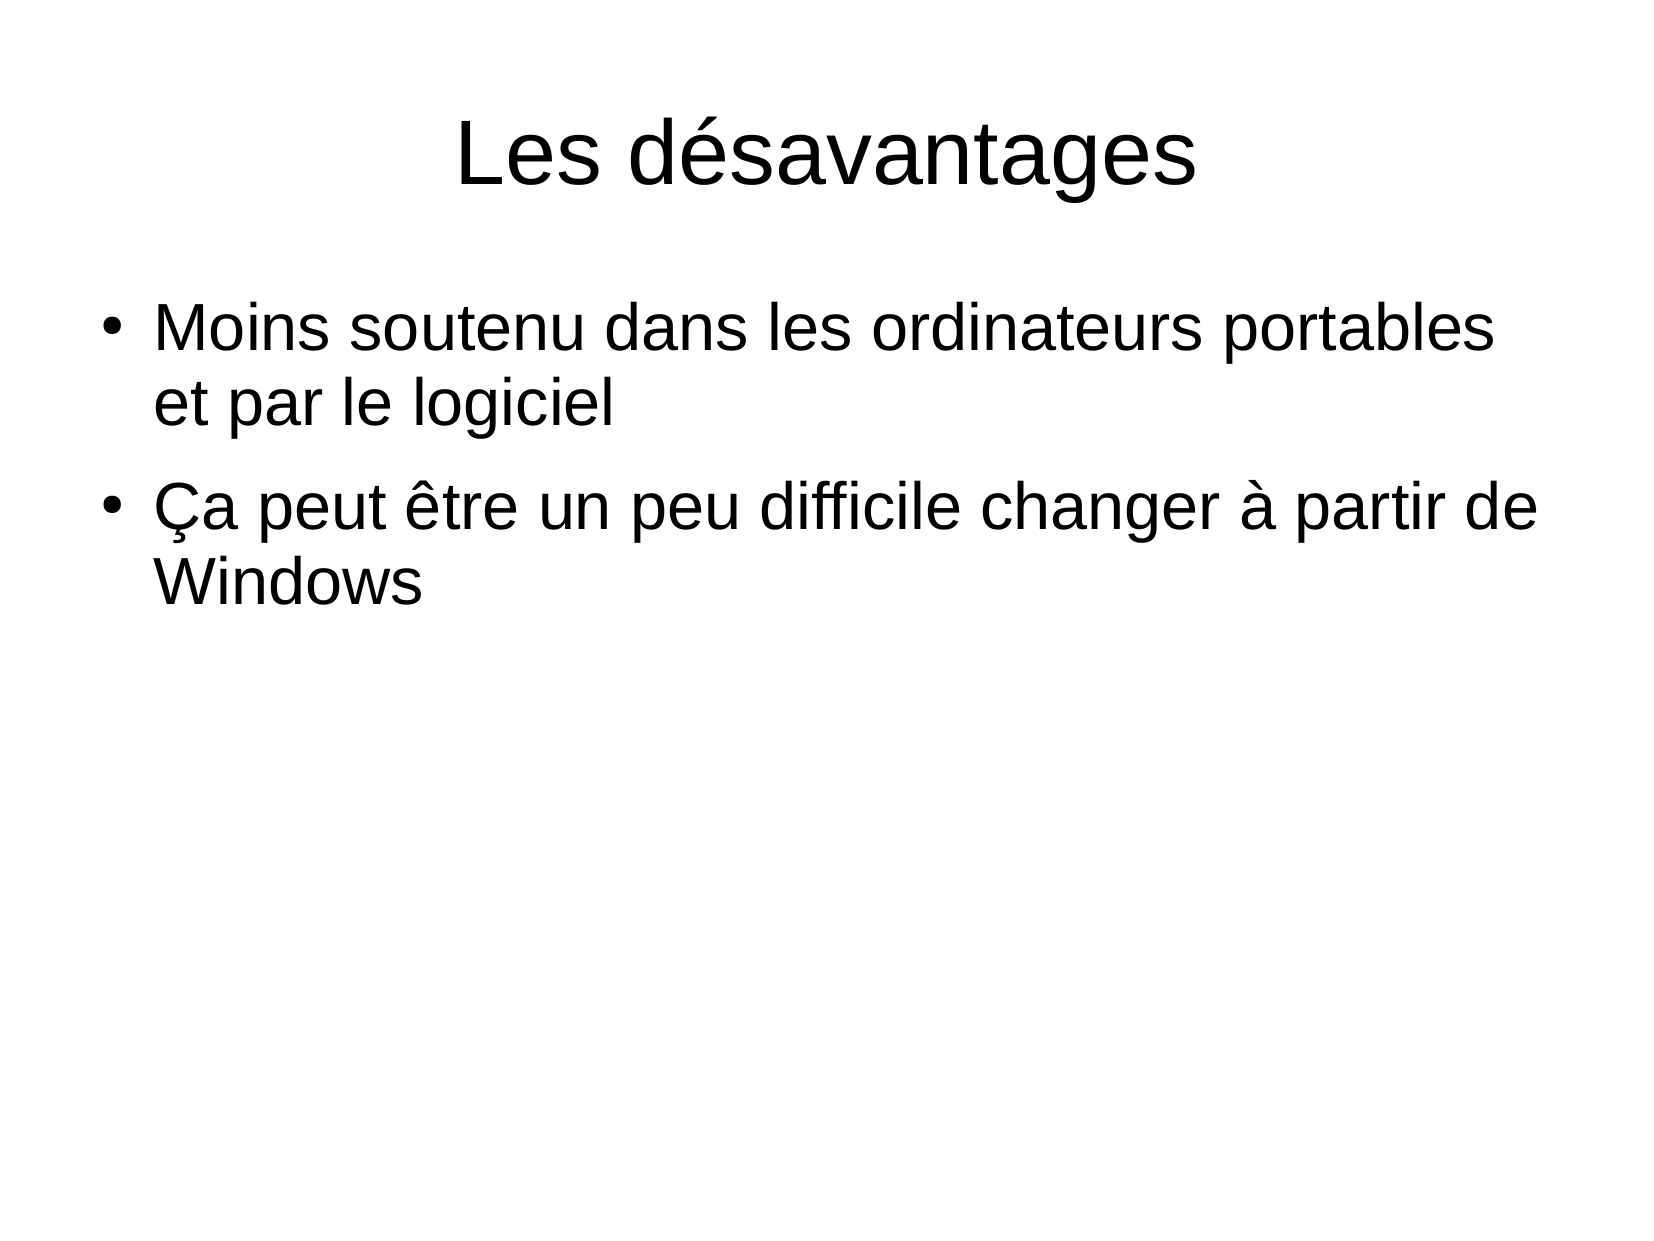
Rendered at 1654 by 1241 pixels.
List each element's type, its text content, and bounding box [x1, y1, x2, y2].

list Moins soutenu dans les ordinateurs portables et par le logiciel Ça peut être un peu difficile changer à partir de Windows [82, 290, 1571, 1010]
title Les désavantages [82, 49, 1571, 257]
